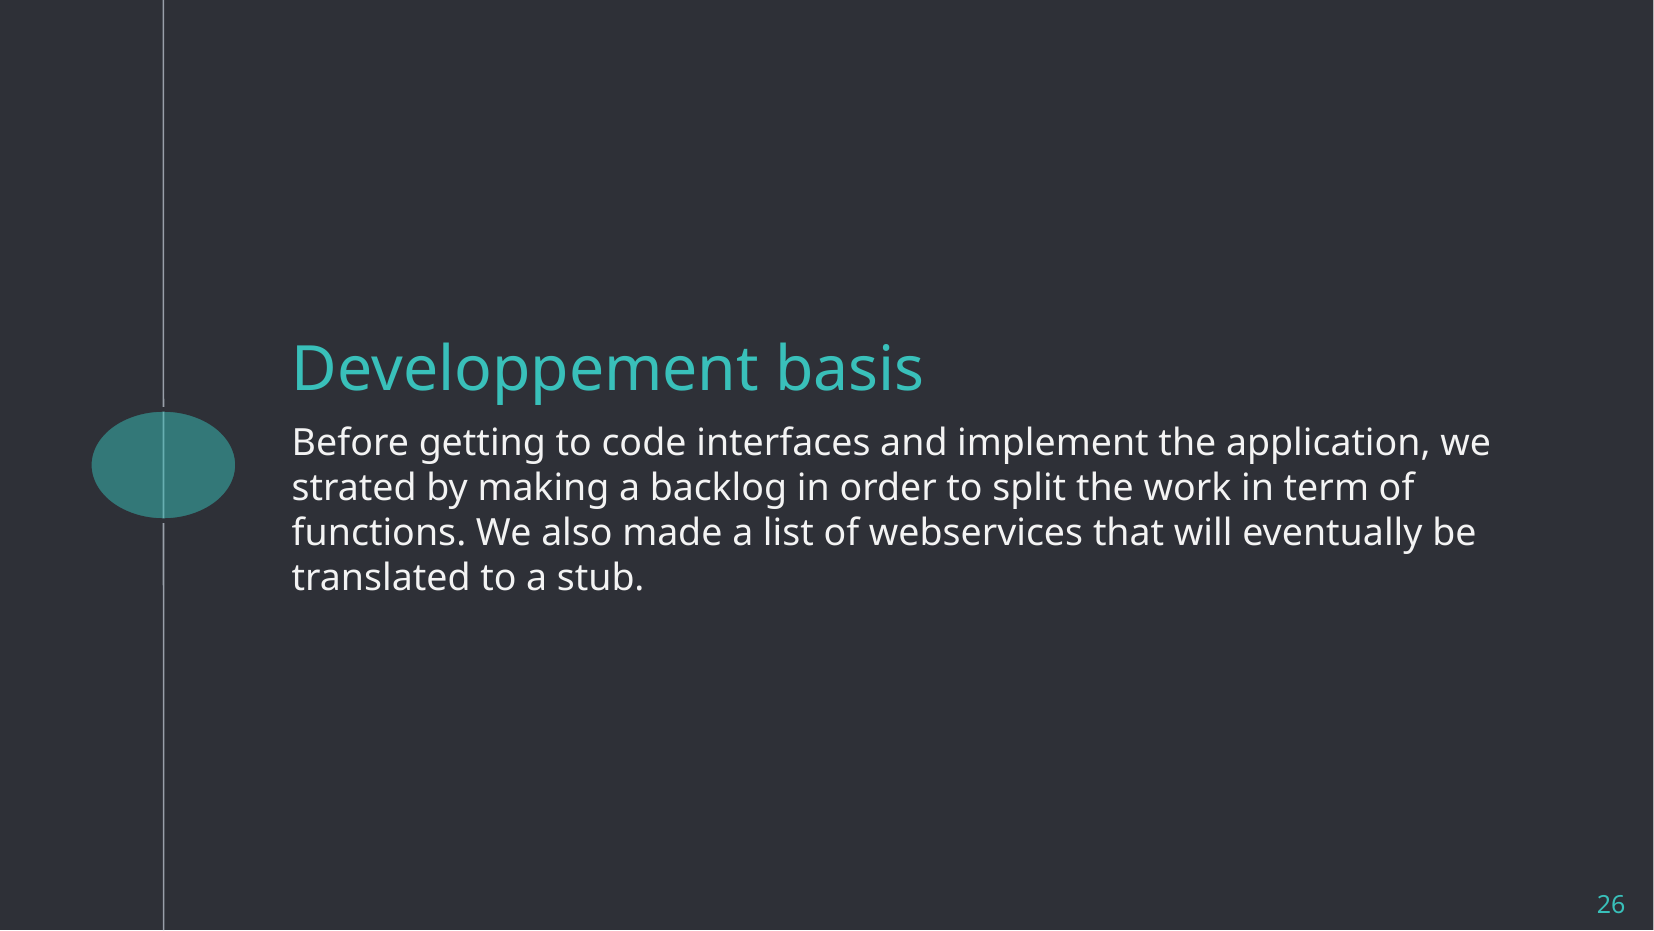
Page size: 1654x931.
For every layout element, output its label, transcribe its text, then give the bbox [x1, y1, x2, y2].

subtitle Before getting to code interfaces and implement the application, we strated by making a backlog in order to split the work in term of functions. We also made a list of webservices that will eventually be translated to a stub. [276, 402, 1530, 467]
title Developpement basis [276, 316, 1501, 402]
slide_number <numéro> [1541, 873, 1641, 931]
